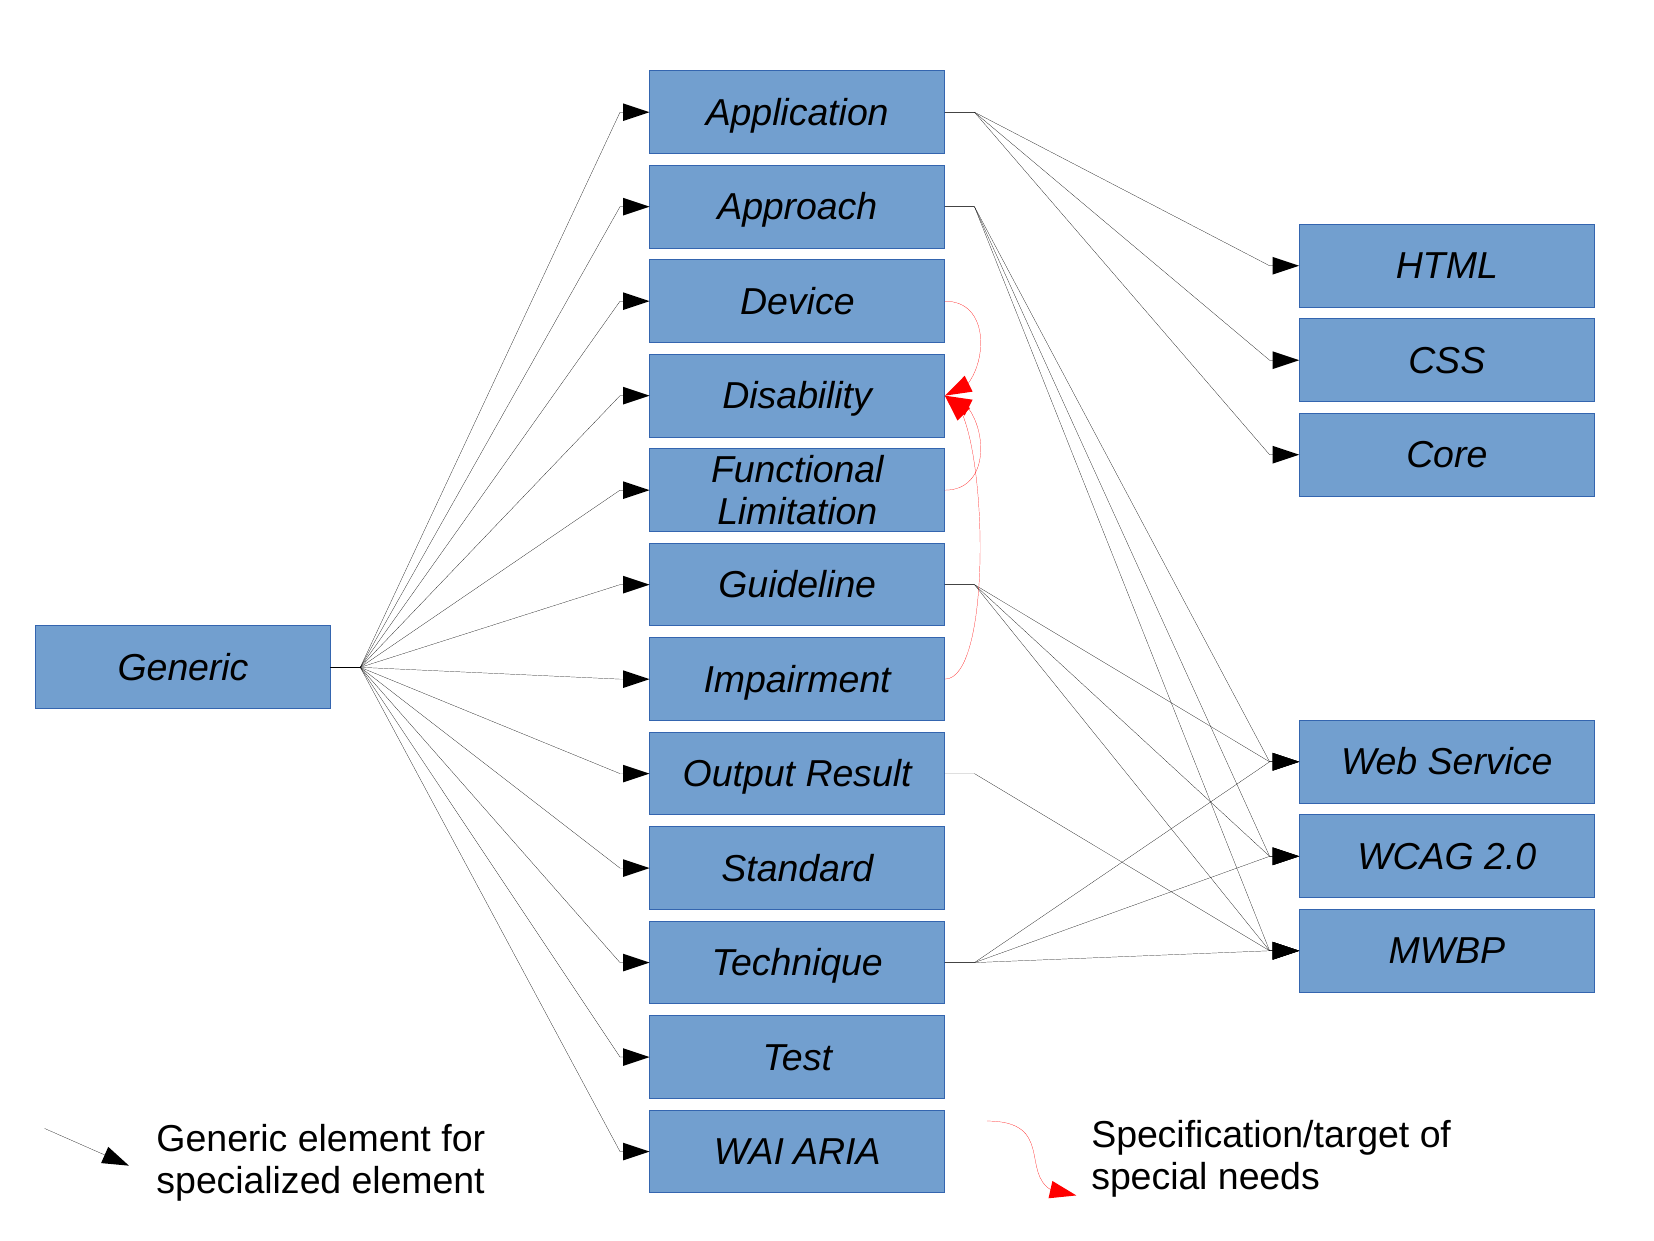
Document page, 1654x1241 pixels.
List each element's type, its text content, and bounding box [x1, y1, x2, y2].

text_box Core [1299, 413, 1595, 497]
text_box Functional Limitation [649, 448, 945, 532]
text_box CSS [1299, 318, 1595, 402]
text_box WCAG 2.0 [1299, 814, 1595, 898]
text_box Web Service [1299, 720, 1595, 804]
text_box MWBP [1299, 909, 1595, 993]
text_box Application [649, 70, 945, 154]
text_box Output Result [649, 732, 945, 815]
text_box Disability [649, 354, 945, 438]
text_box Device [649, 259, 945, 343]
text_box Specification/target of special needs [1076, 1105, 1514, 1205]
text_box Test [649, 1015, 945, 1099]
text_box Approach [649, 165, 945, 249]
text_box Generic [35, 625, 331, 709]
text_box Guideline [649, 543, 945, 626]
text_box HTML [1299, 224, 1595, 308]
text_box Generic element for specialized element [141, 1110, 579, 1210]
text_box Technique [649, 921, 945, 1004]
text_box WAI ARIA [649, 1110, 945, 1193]
text_box Standard [649, 826, 945, 910]
text_box Impairment [649, 637, 945, 721]
